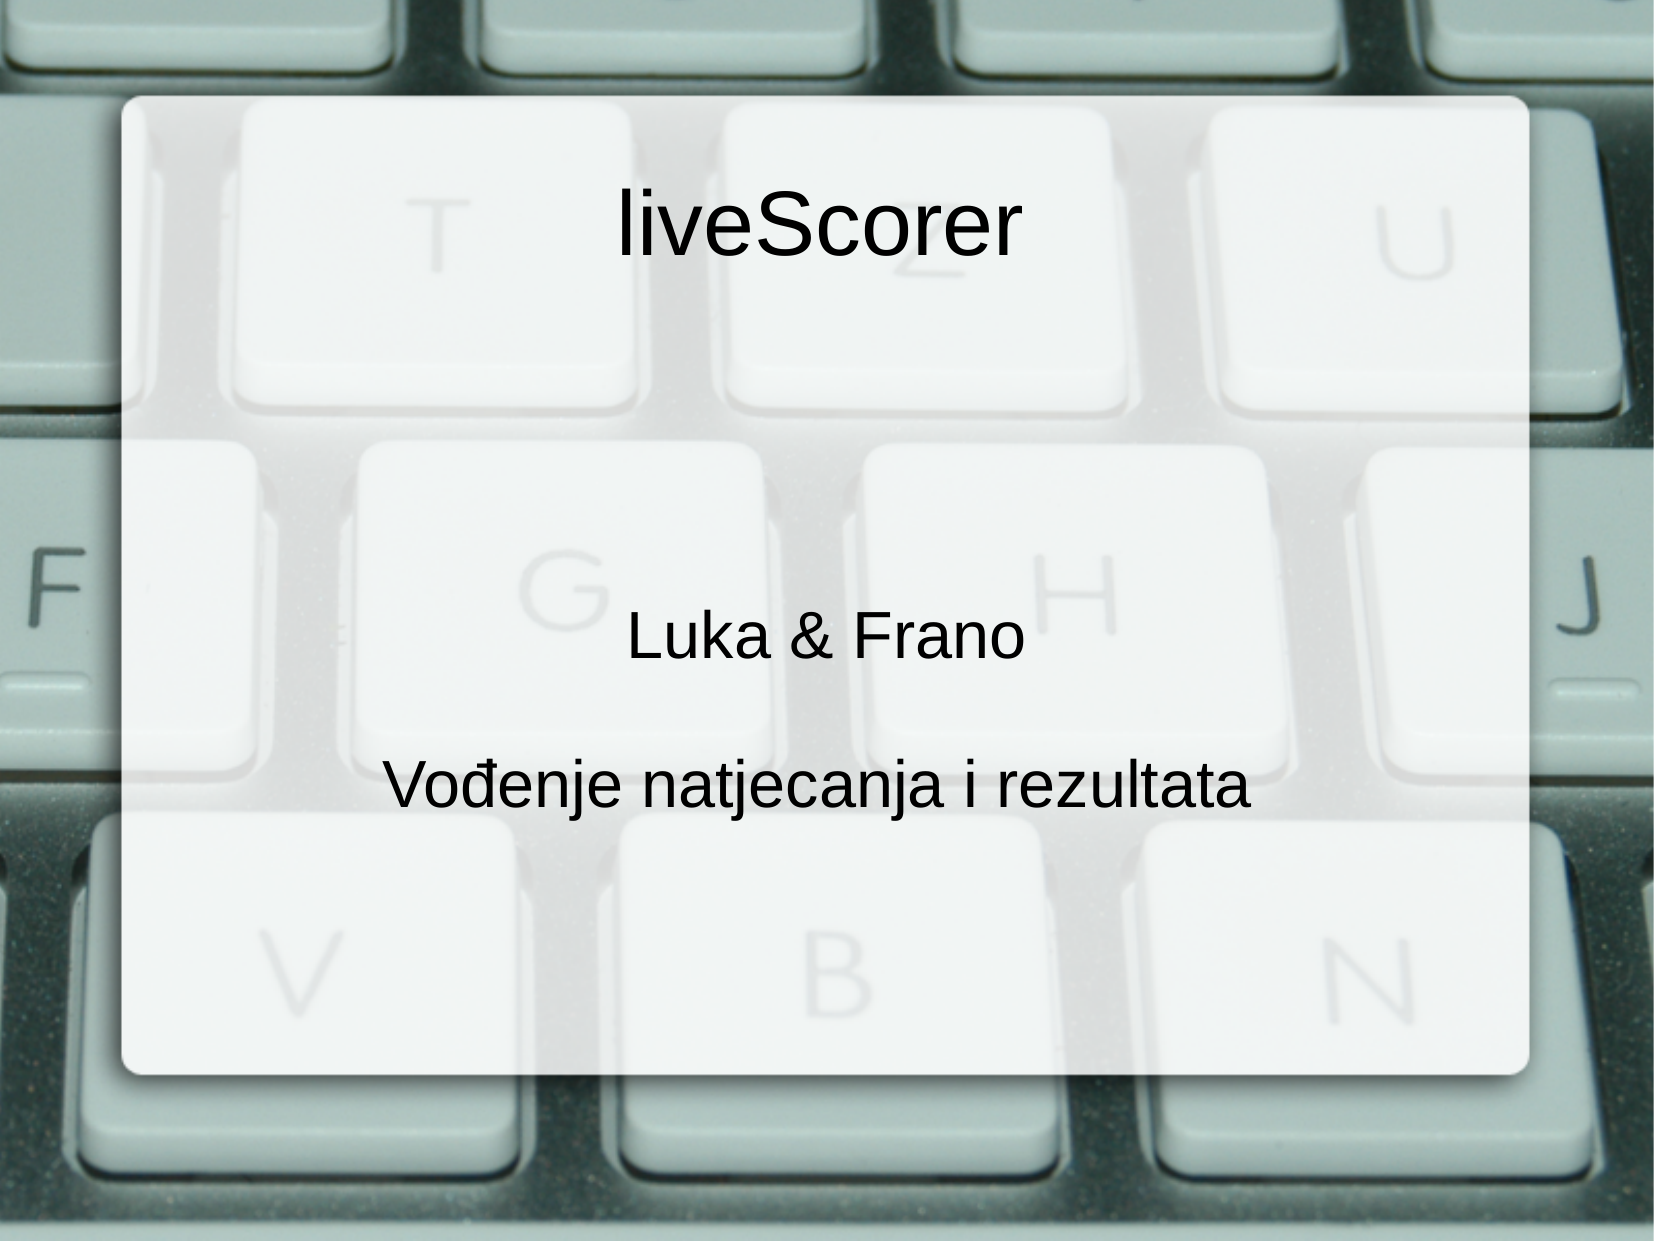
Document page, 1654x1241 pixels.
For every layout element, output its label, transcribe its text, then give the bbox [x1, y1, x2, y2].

subtitle Luka & Frano Vođenje natjecanja i rezultata [147, 354, 1506, 1064]
picture [0, 0, 1654, 1241]
title liveScorer [135, 117, 1506, 325]
